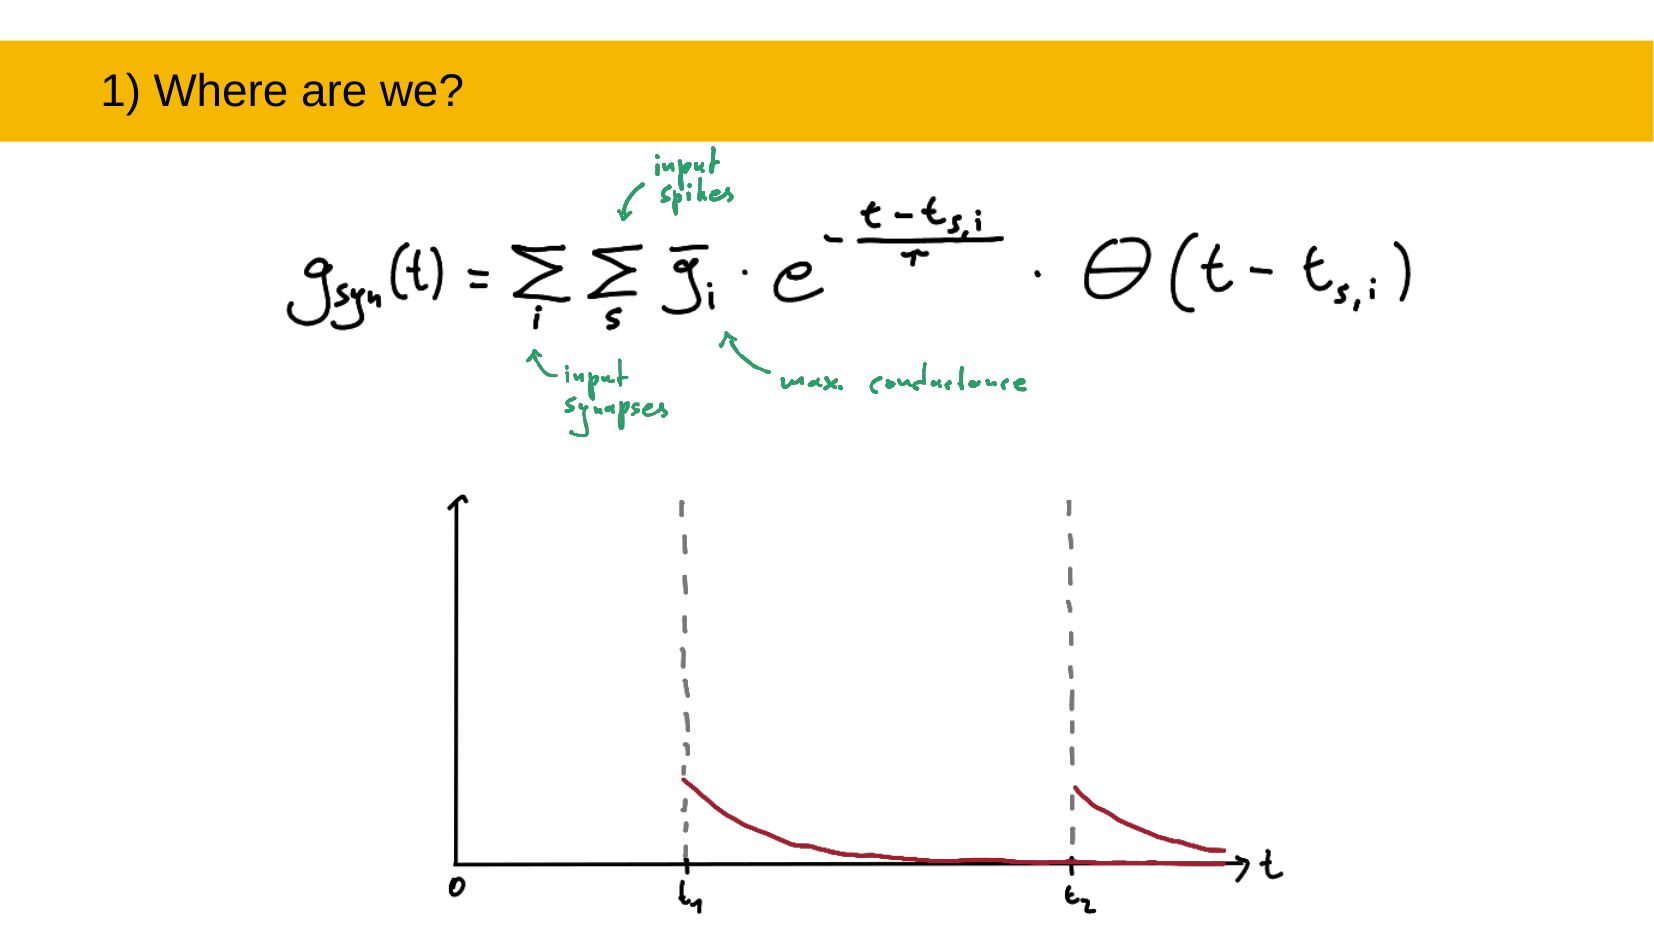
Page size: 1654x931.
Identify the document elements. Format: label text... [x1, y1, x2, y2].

text_box [0, 40, 82, 142]
picture [425, 472, 1306, 931]
text_box [975, 40, 1654, 142]
picture [261, 124, 1436, 455]
title Where are we? [82, 14, 975, 168]
